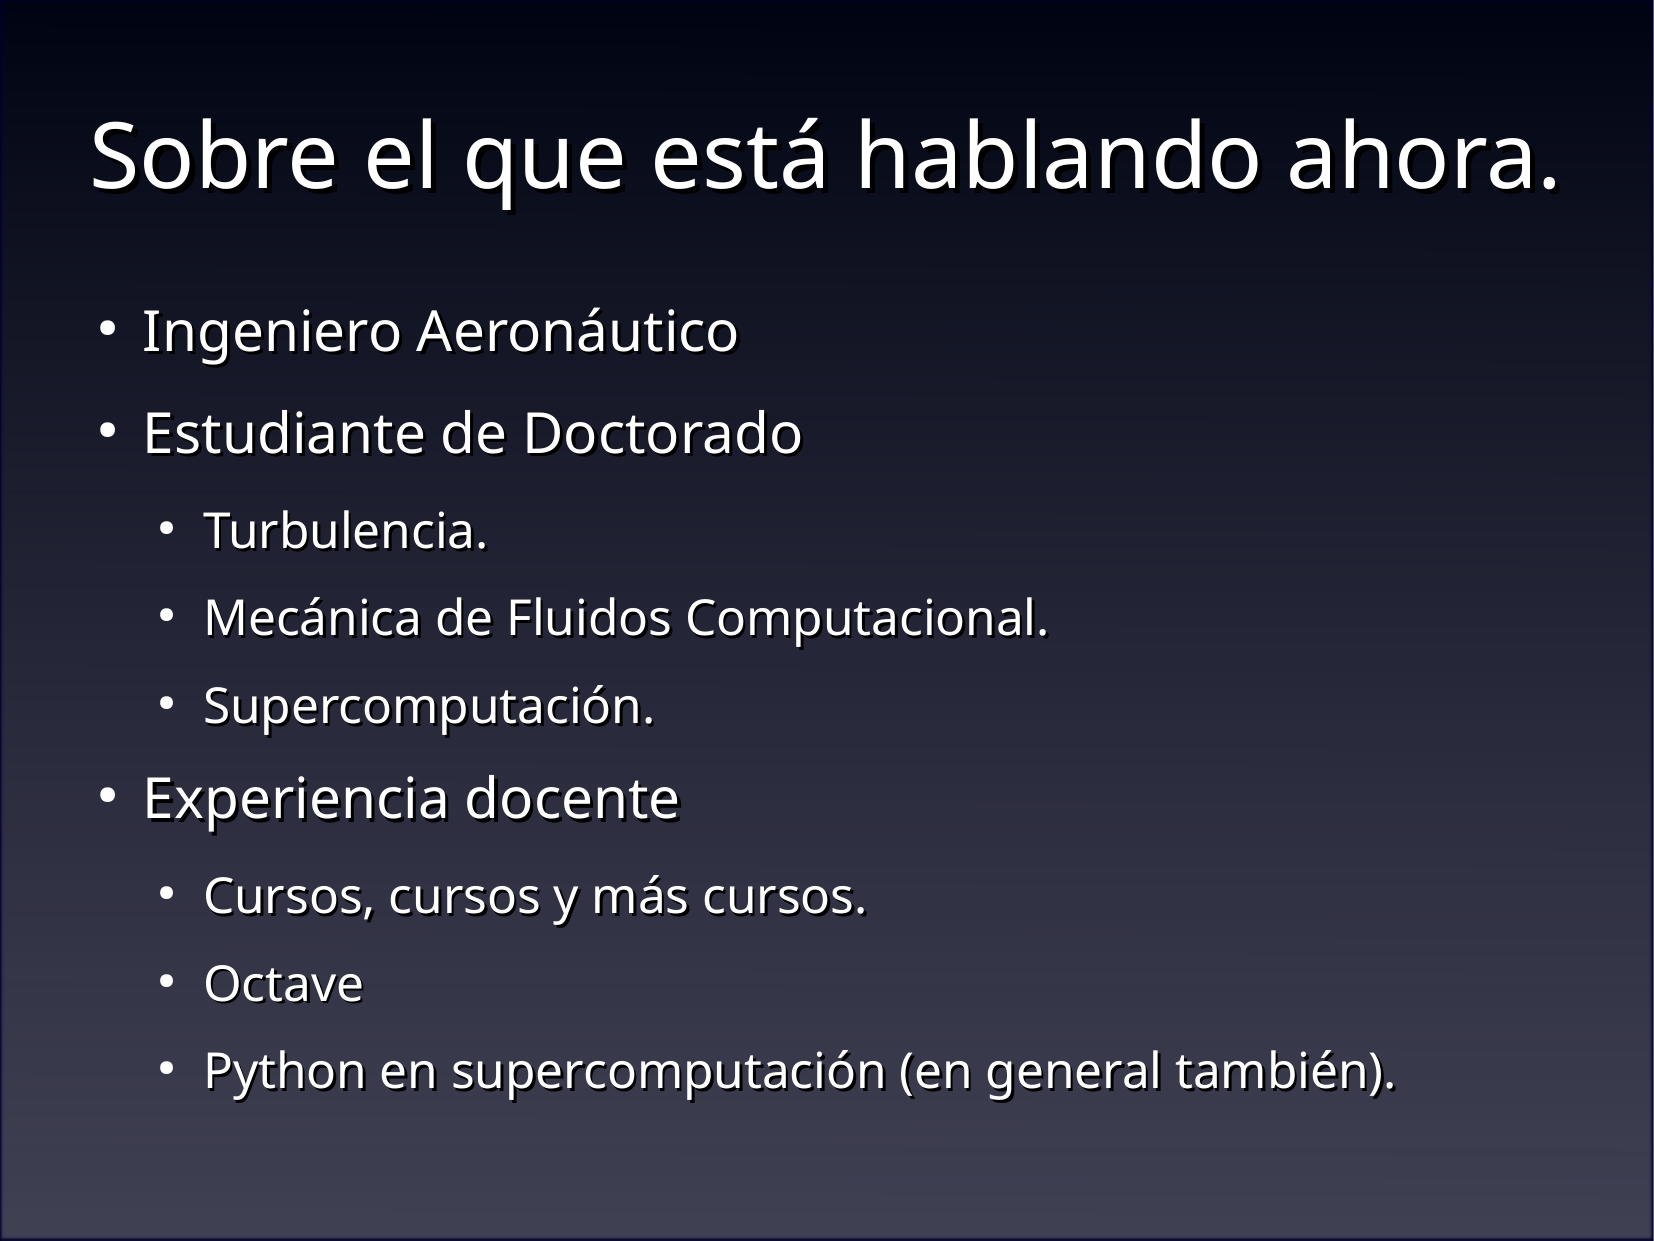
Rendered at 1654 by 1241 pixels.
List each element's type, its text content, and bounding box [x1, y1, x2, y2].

title Sobre el que está hablando ahora. [82, 49, 1571, 257]
picture [0, 0, 1654, 1241]
list Ingeniero Aeronáutico Estudiante de Doctorado Turbulencia. Mecánica de Fluidos Computacional. Supercomputación. Experiencia docente Cursos, cursos y más cursos. Octave Python en supercomputación (en general también). [82, 290, 1571, 1109]
